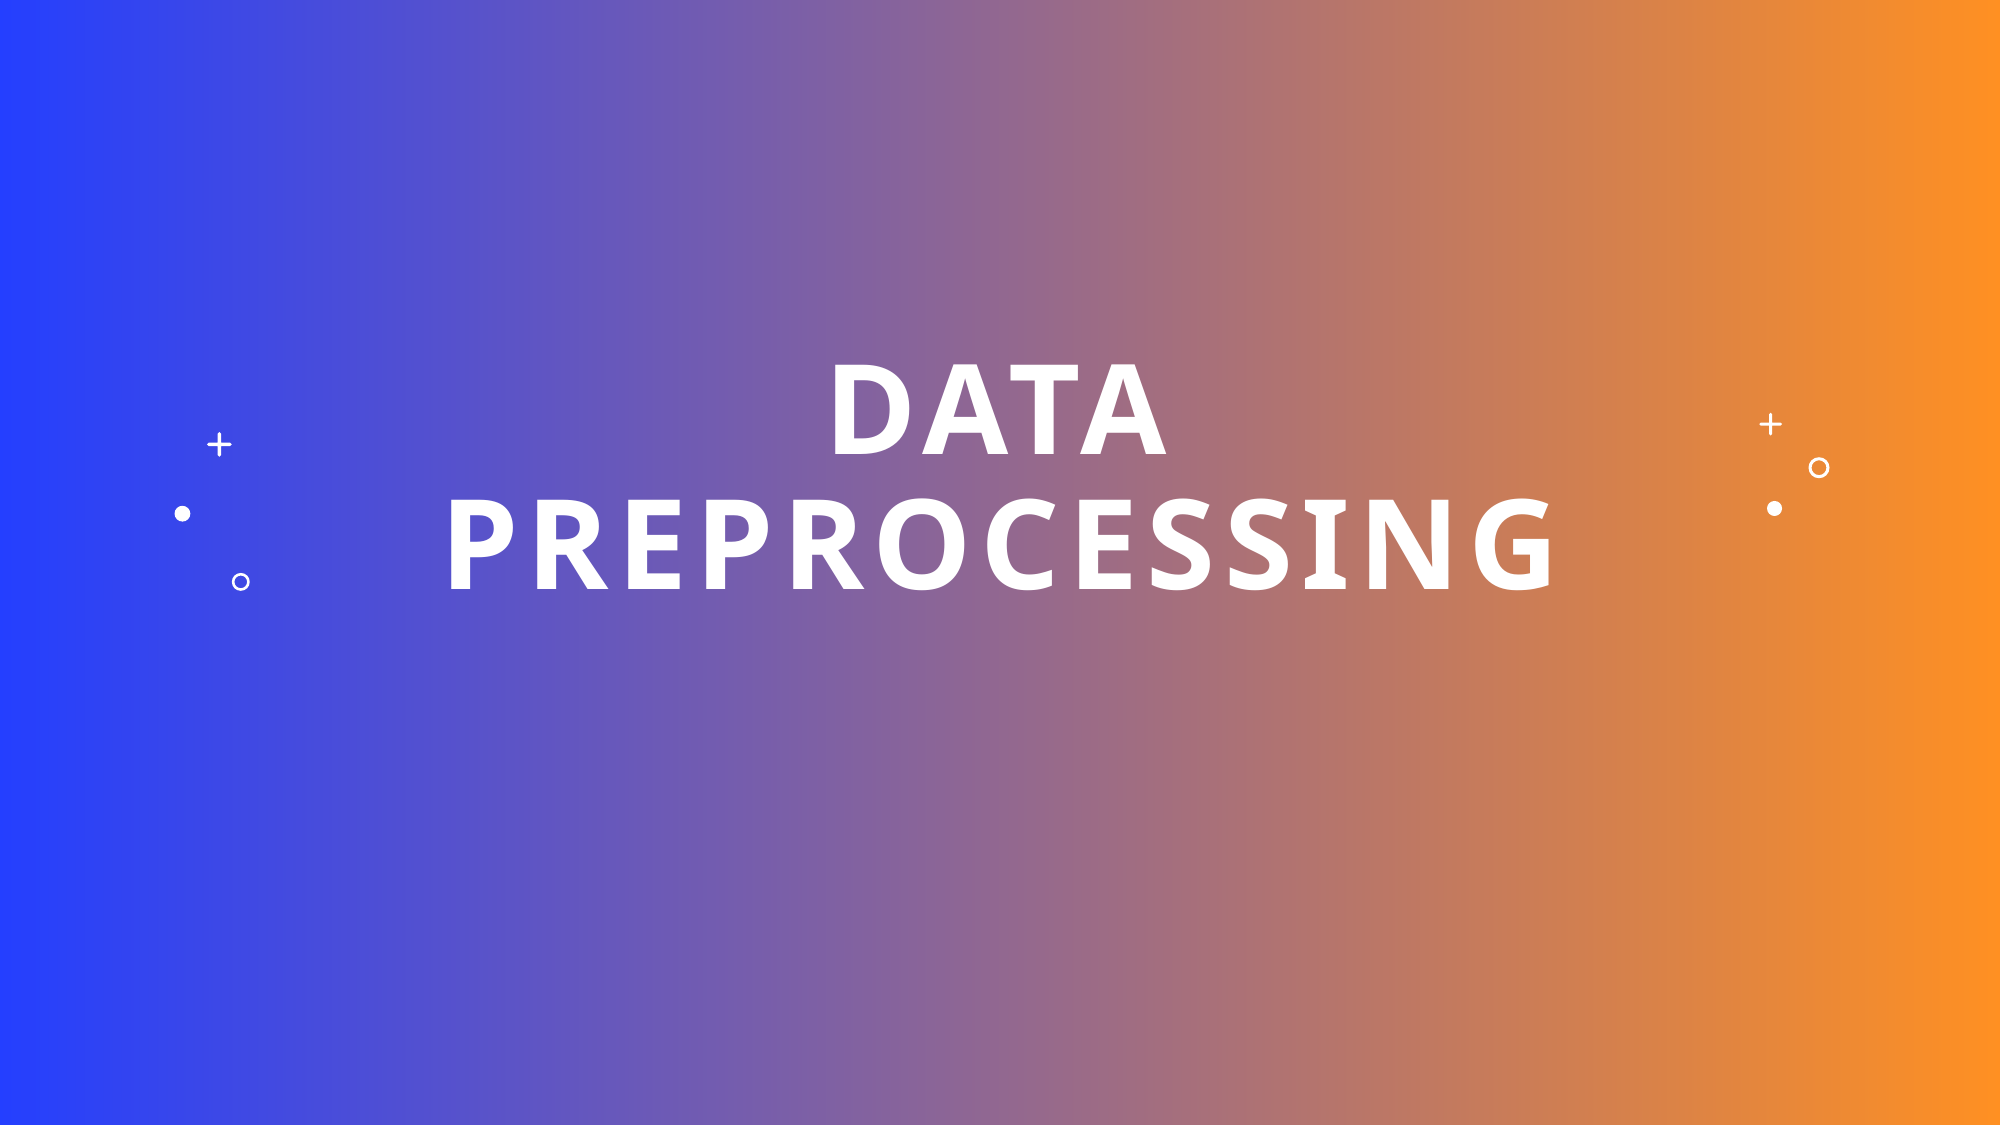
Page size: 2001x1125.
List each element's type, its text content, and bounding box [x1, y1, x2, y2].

title Data preprocessing [249, 239, 1750, 624]
